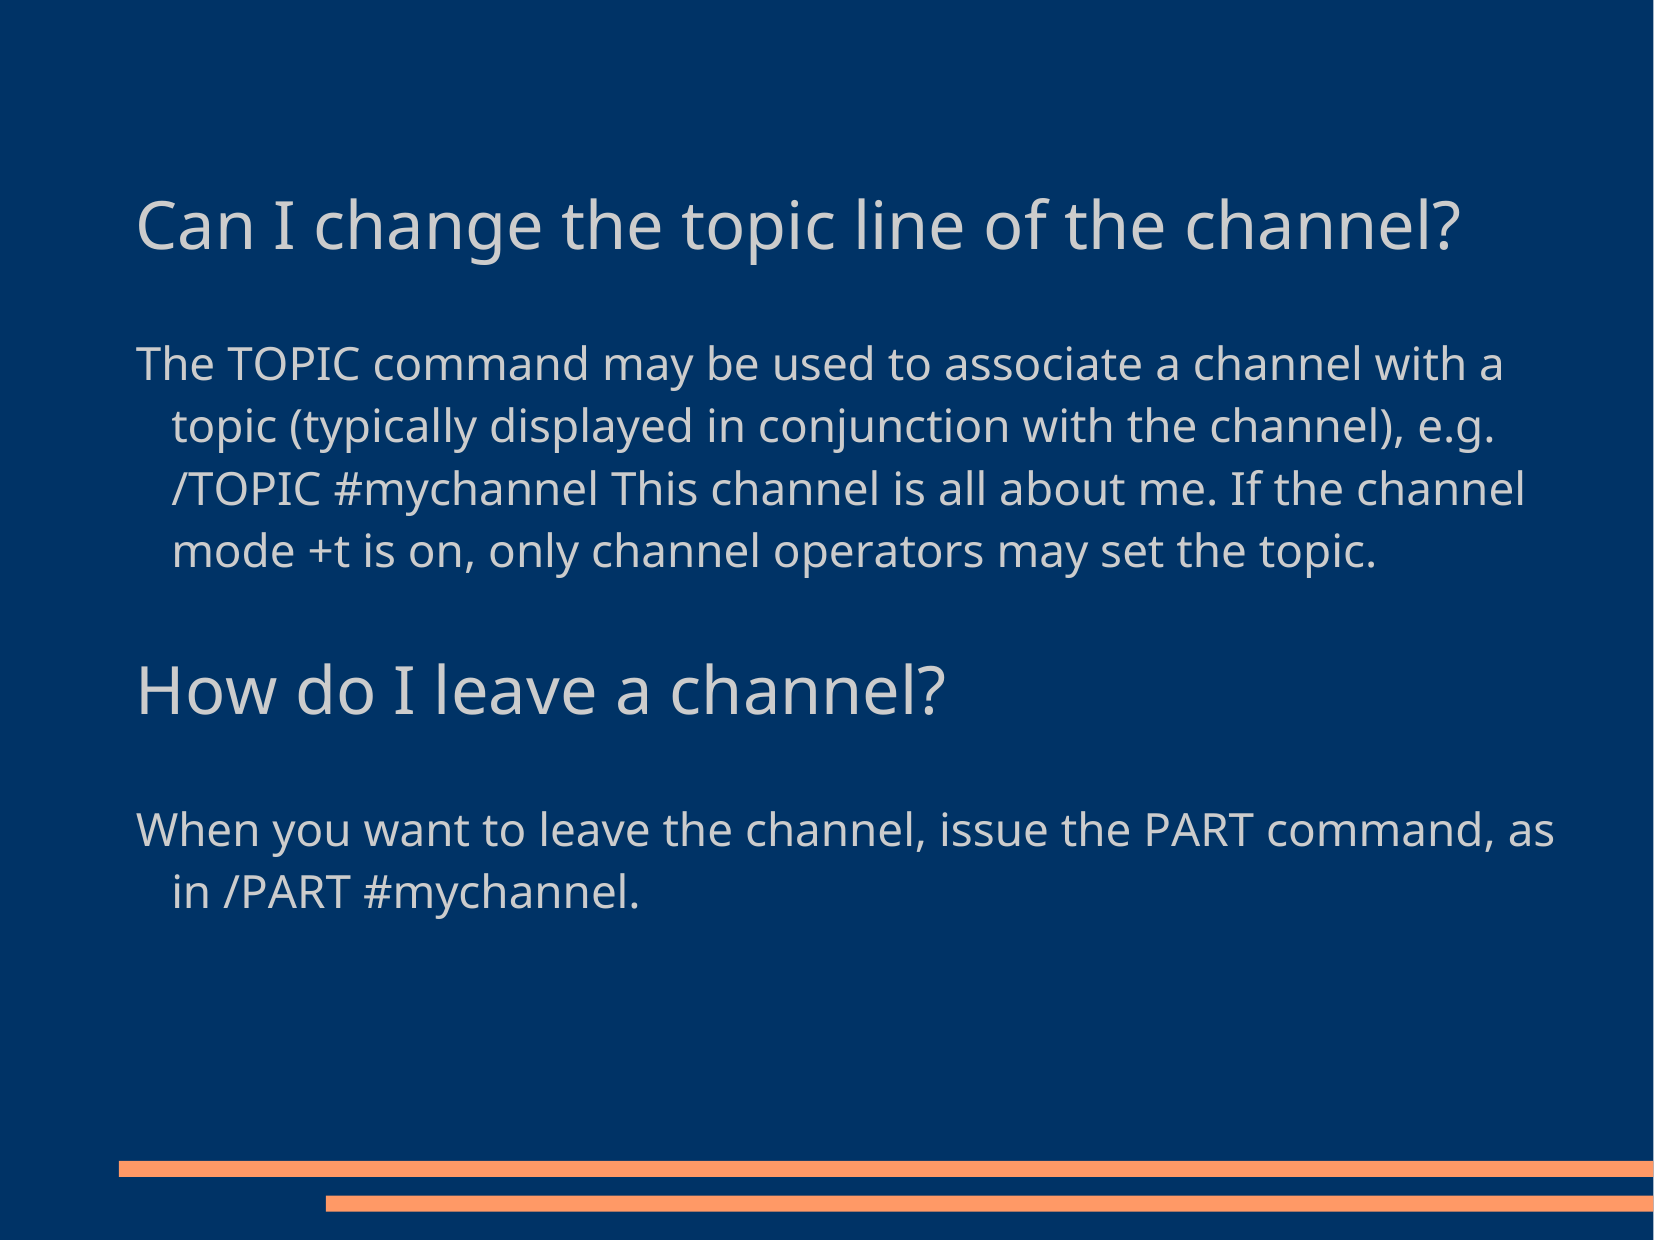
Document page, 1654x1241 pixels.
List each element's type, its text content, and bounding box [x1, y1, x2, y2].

subtitle Can I change the topic line of the channel? The TOPIC command may be used to associate a channel with a topic (typically displayed in conjunction with the channel), e.g. /TOPIC #mychannel This channel is all about me. If the channel mode +t is on, only channel operators may set the topic. How do I leave a channel? When you want to leave the channel, issue the PART command, as in /PART #mychannel. [135, 37, 1576, 1126]
